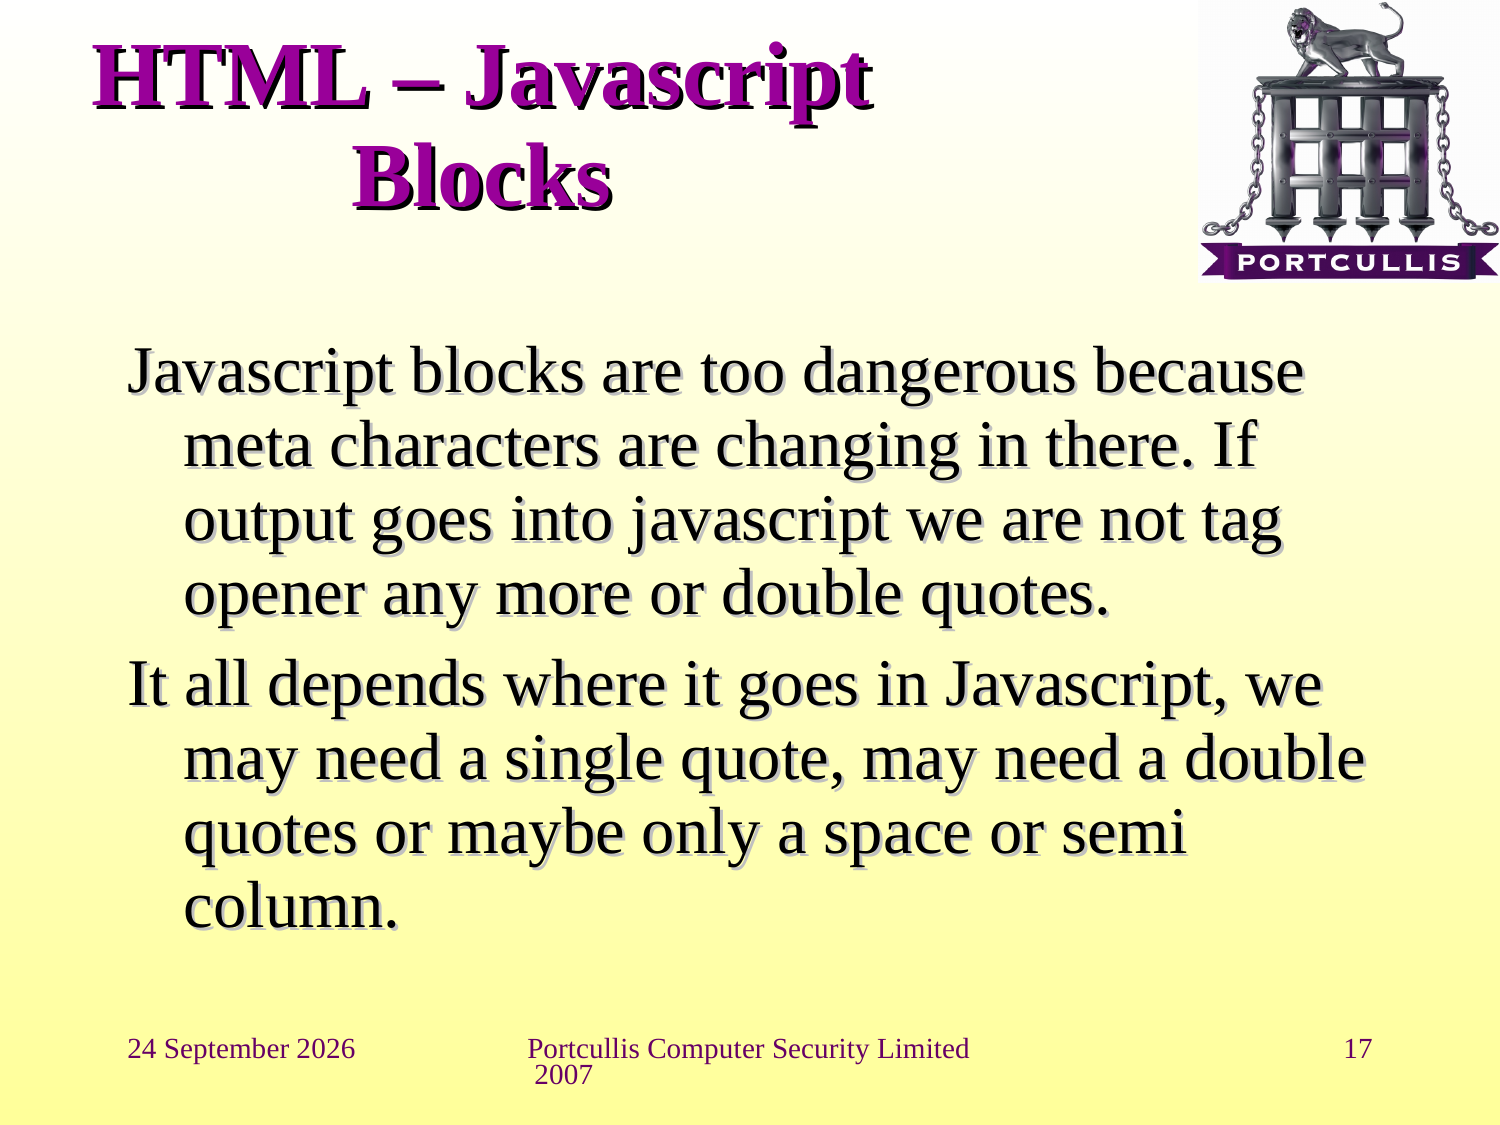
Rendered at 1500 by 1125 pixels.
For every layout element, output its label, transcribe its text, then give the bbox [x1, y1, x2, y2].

picture [1198, 0, 1500, 283]
title HTML – Javascript Blocks [0, 0, 963, 250]
list Javascript blocks are too dangerous because meta characters are changing in there. If output goes into javascript we are not tag opener any more or double quotes. It all depends where it goes in Javascript, we may need a single quote, may need a double quotes or maybe only a space or semi column. [112, 324, 1388, 1001]
